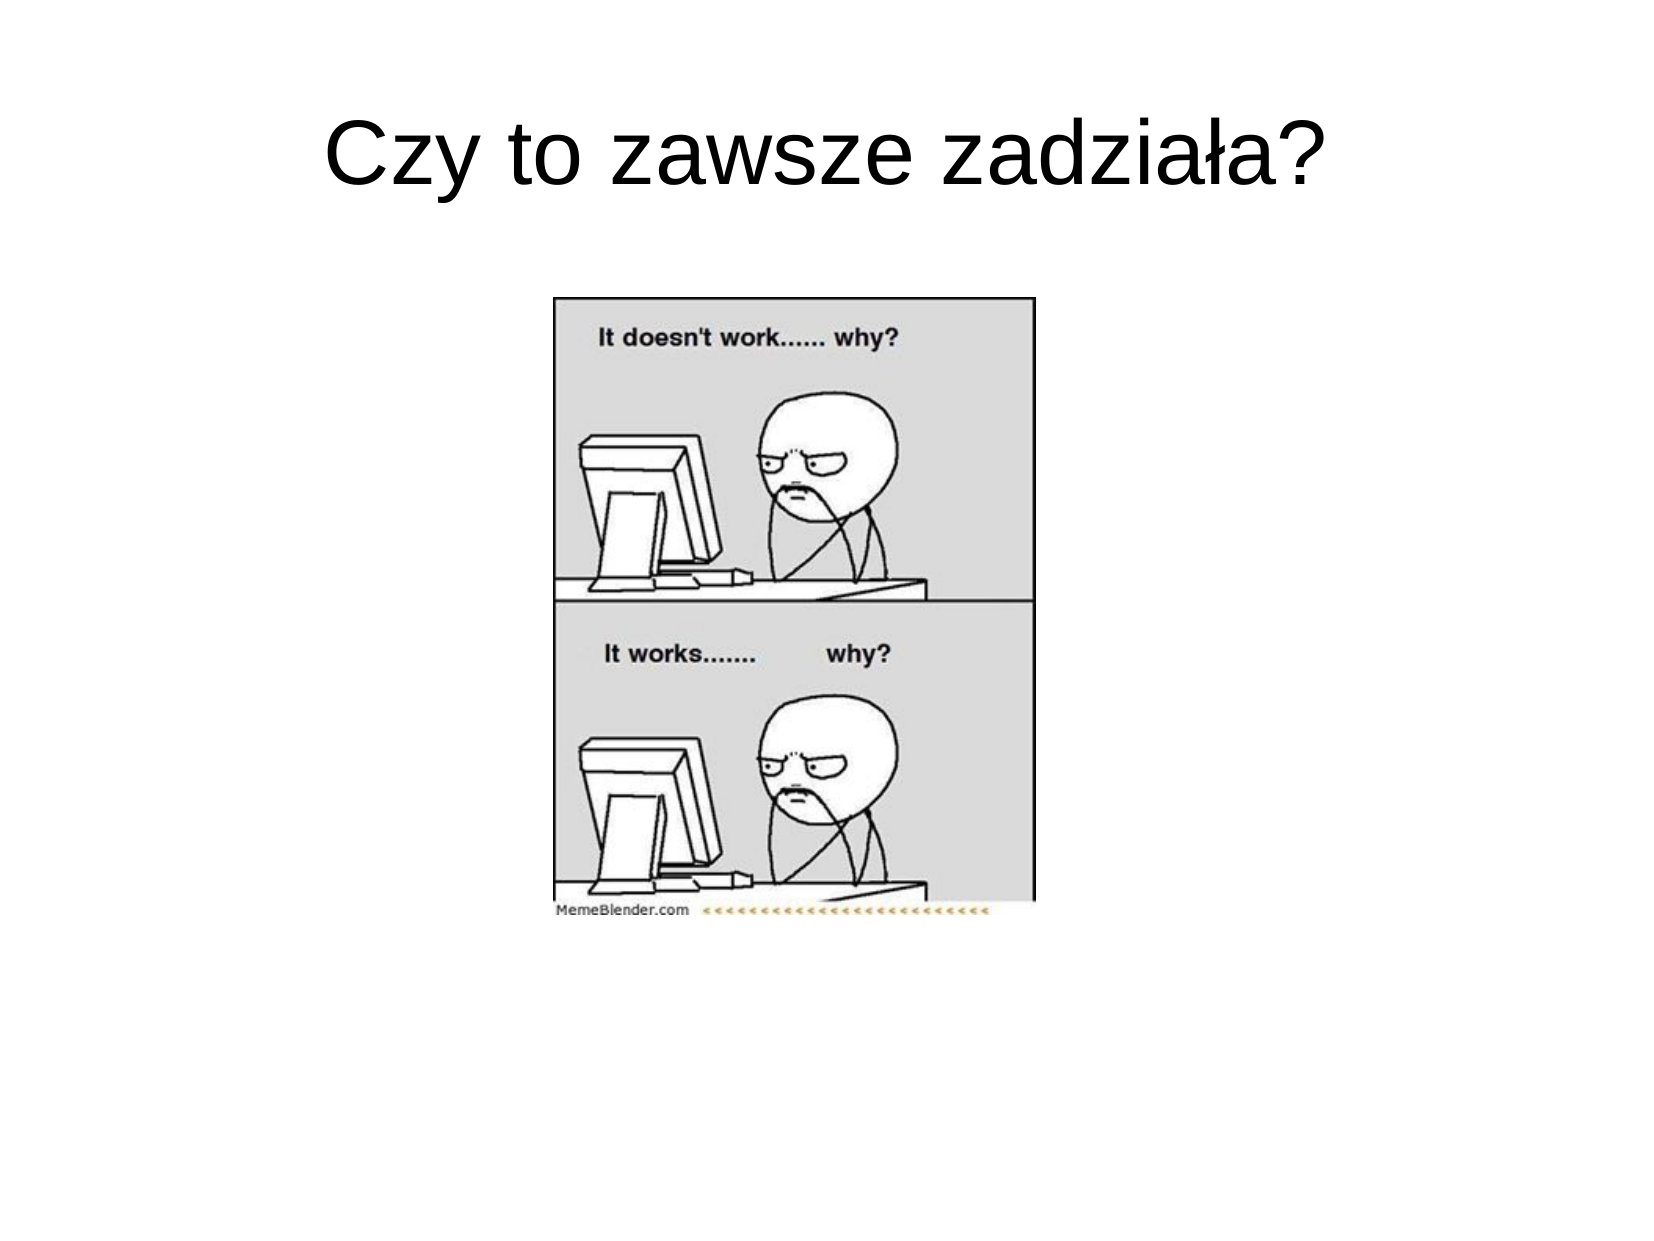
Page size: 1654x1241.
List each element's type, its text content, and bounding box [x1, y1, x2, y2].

title Czy to zawsze zadziała? [82, 49, 1571, 257]
picture [553, 297, 1036, 916]
